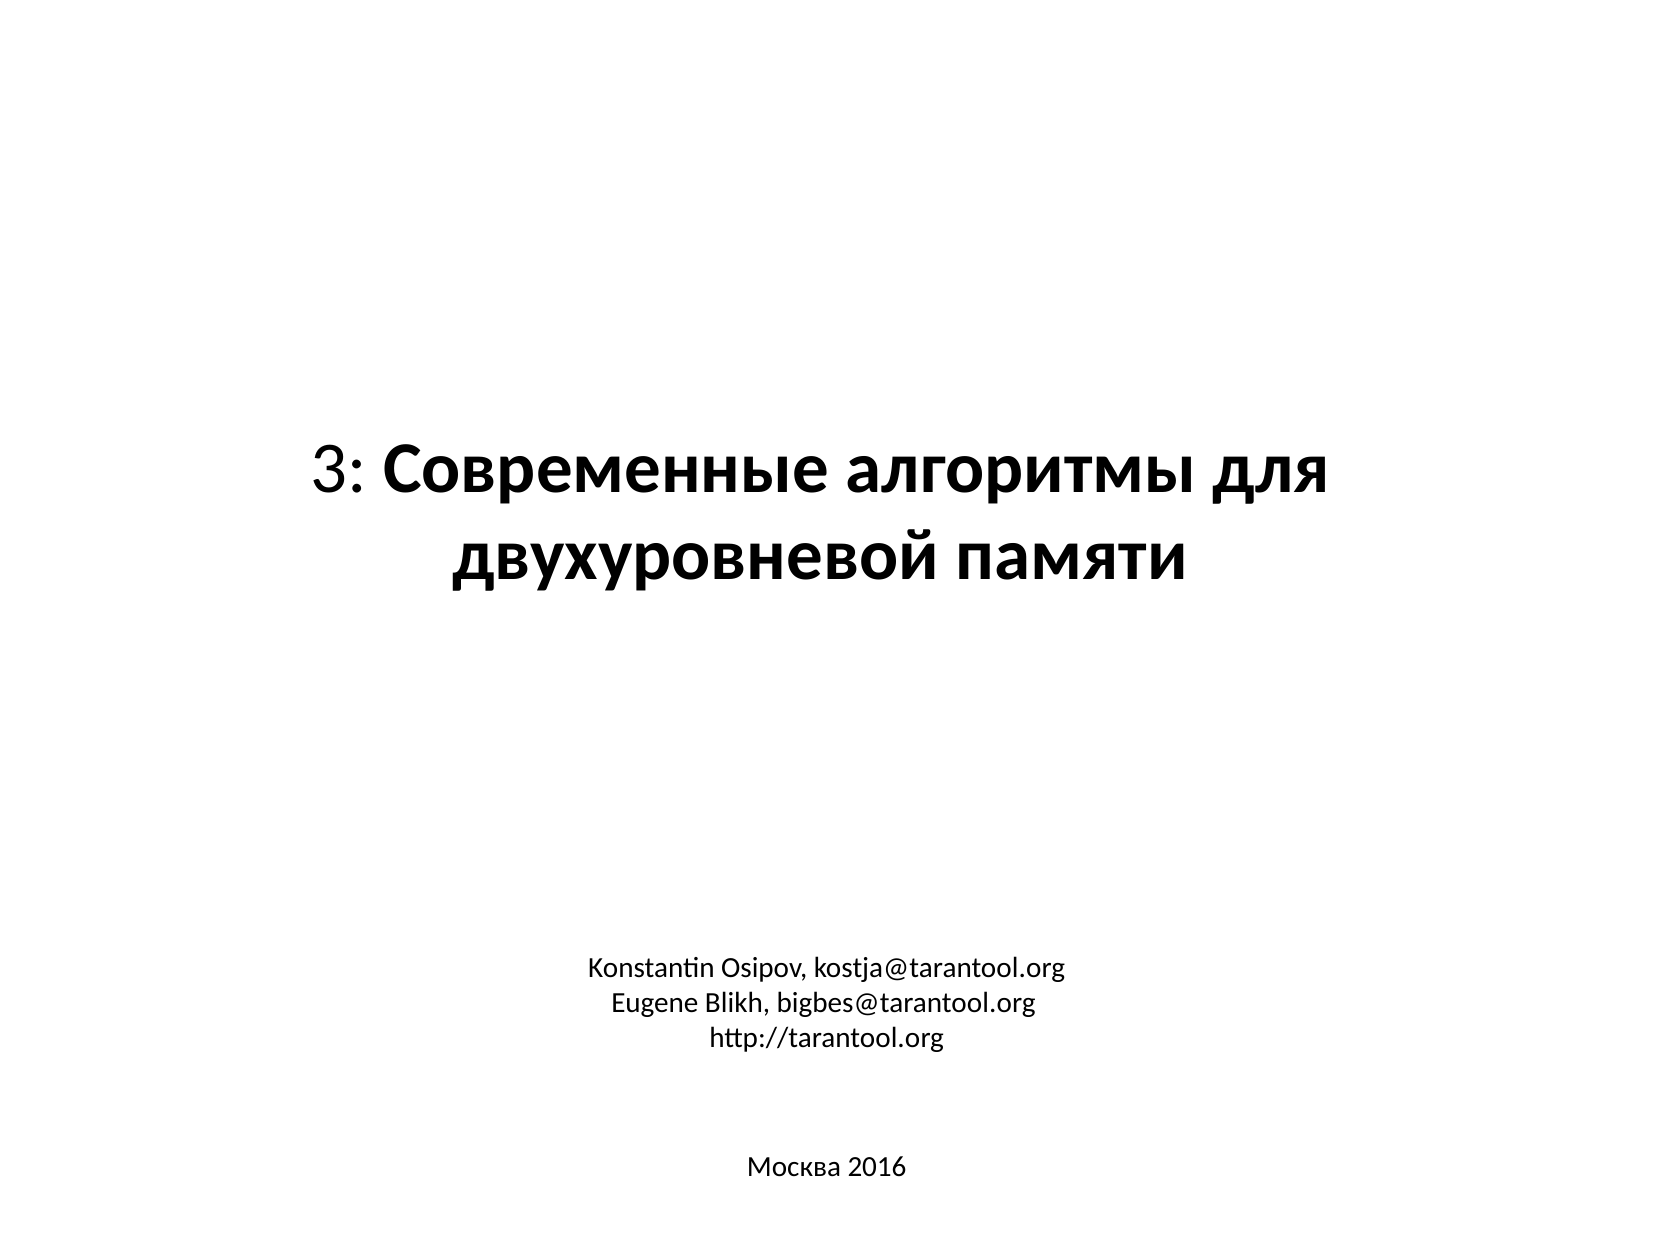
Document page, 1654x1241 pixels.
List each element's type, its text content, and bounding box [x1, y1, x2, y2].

text_box 3: Современные алгоритмы для двухуровневой памяти [84, 412, 1557, 603]
text_box Москва 2016 [0, 1139, 1654, 1190]
text_box Konstantin Osipov, kostja@tarantool.org Eugene Blikh, bigbes@tarantool.org http://tarantool.org [0, 940, 1654, 1061]
